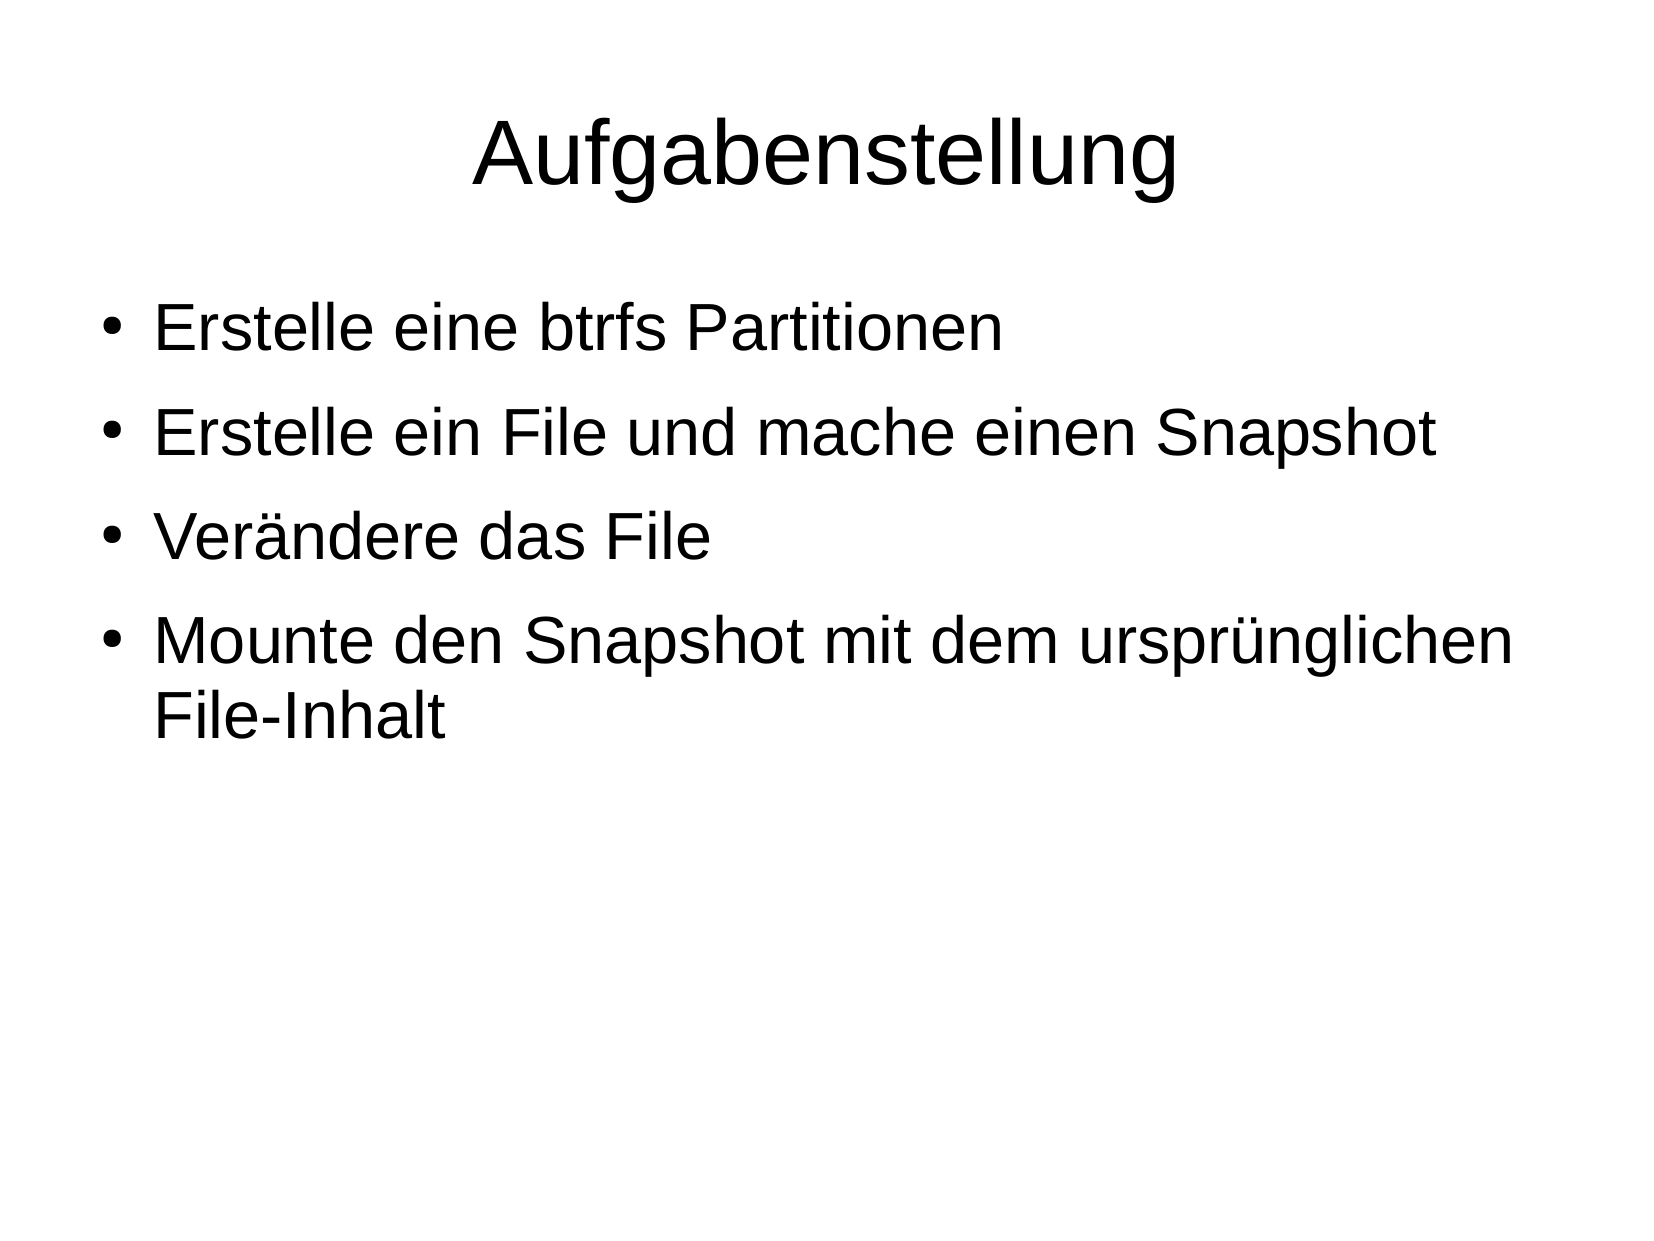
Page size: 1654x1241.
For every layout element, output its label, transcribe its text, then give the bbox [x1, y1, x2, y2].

list Erstelle eine btrfs Partitionen Erstelle ein File und mache einen Snapshot Verändere das File Mounte den Snapshot mit dem ursprünglichen File-Inhalt [82, 290, 1571, 1010]
title Aufgabenstellung [82, 49, 1571, 257]
